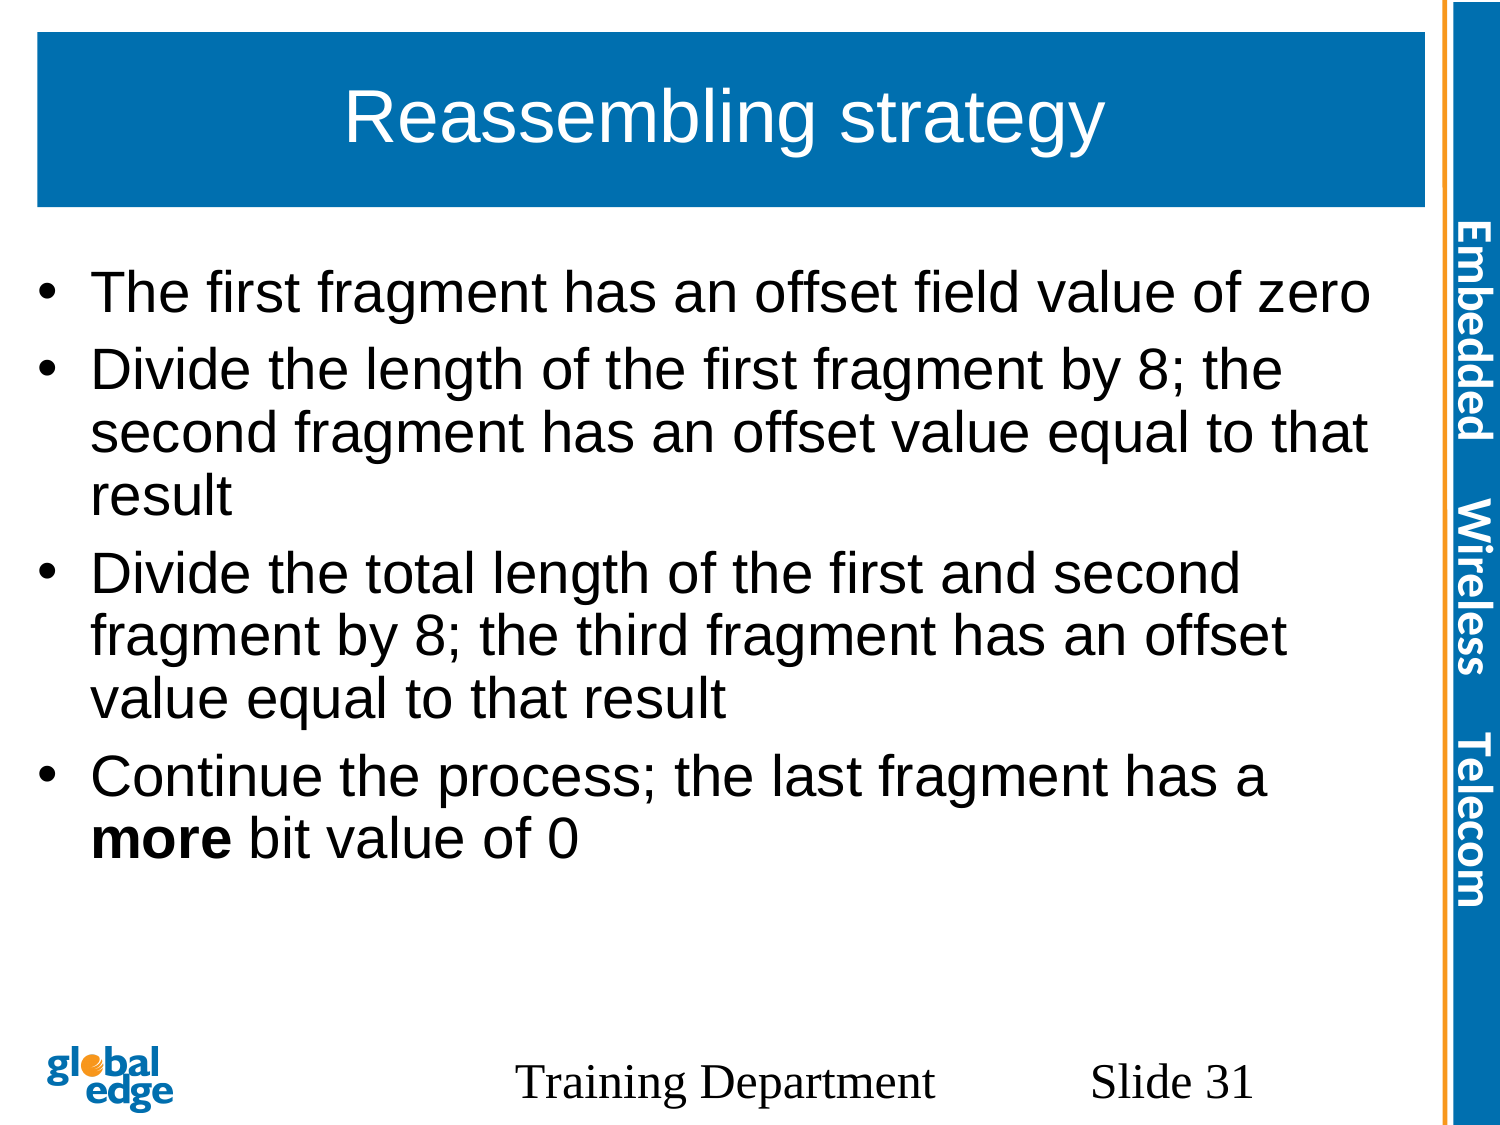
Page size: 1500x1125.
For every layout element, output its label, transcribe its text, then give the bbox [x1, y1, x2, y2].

list The first fragment has an offset field value of zero Divide the length of the first fragment by 8; the second fragment has an offset value equal to that result Divide the total length of the first and second fragment by 8; the third fragment has an offset value equal to that result Continue the process; the last fragment has a more bit value of 0 [37, 262, 1414, 1082]
picture [34, 1034, 185, 1125]
title Reassembling strategy [88, 64, 1361, 162]
